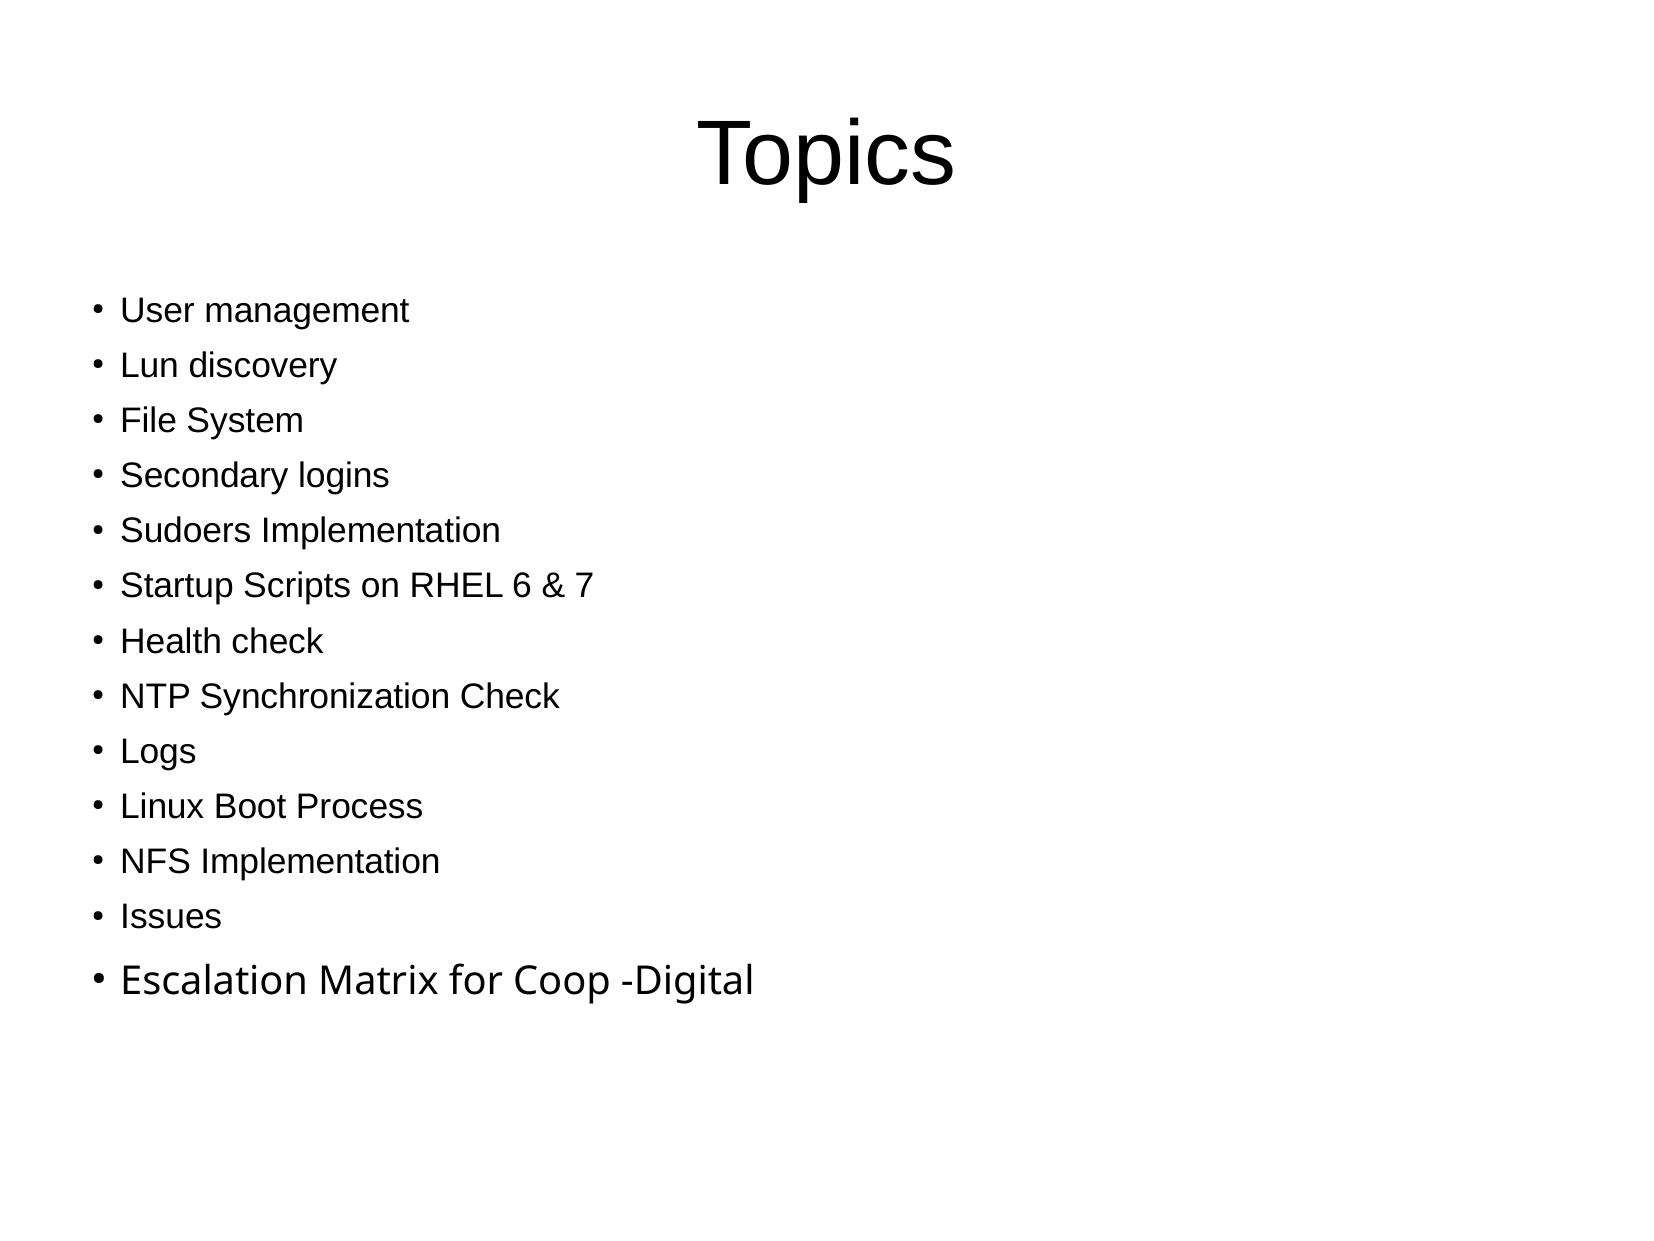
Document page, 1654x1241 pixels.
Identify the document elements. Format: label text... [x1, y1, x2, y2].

title Topics [82, 49, 1571, 257]
list User management Lun discovery File System Secondary logins Sudoers Implementation Startup Scripts on RHEL 6 & 7 Health check NTP Synchronization Check Logs Linux Boot Process NFS Implementation Issues Escalation Matrix for Coop -Digital [82, 290, 1571, 1010]
